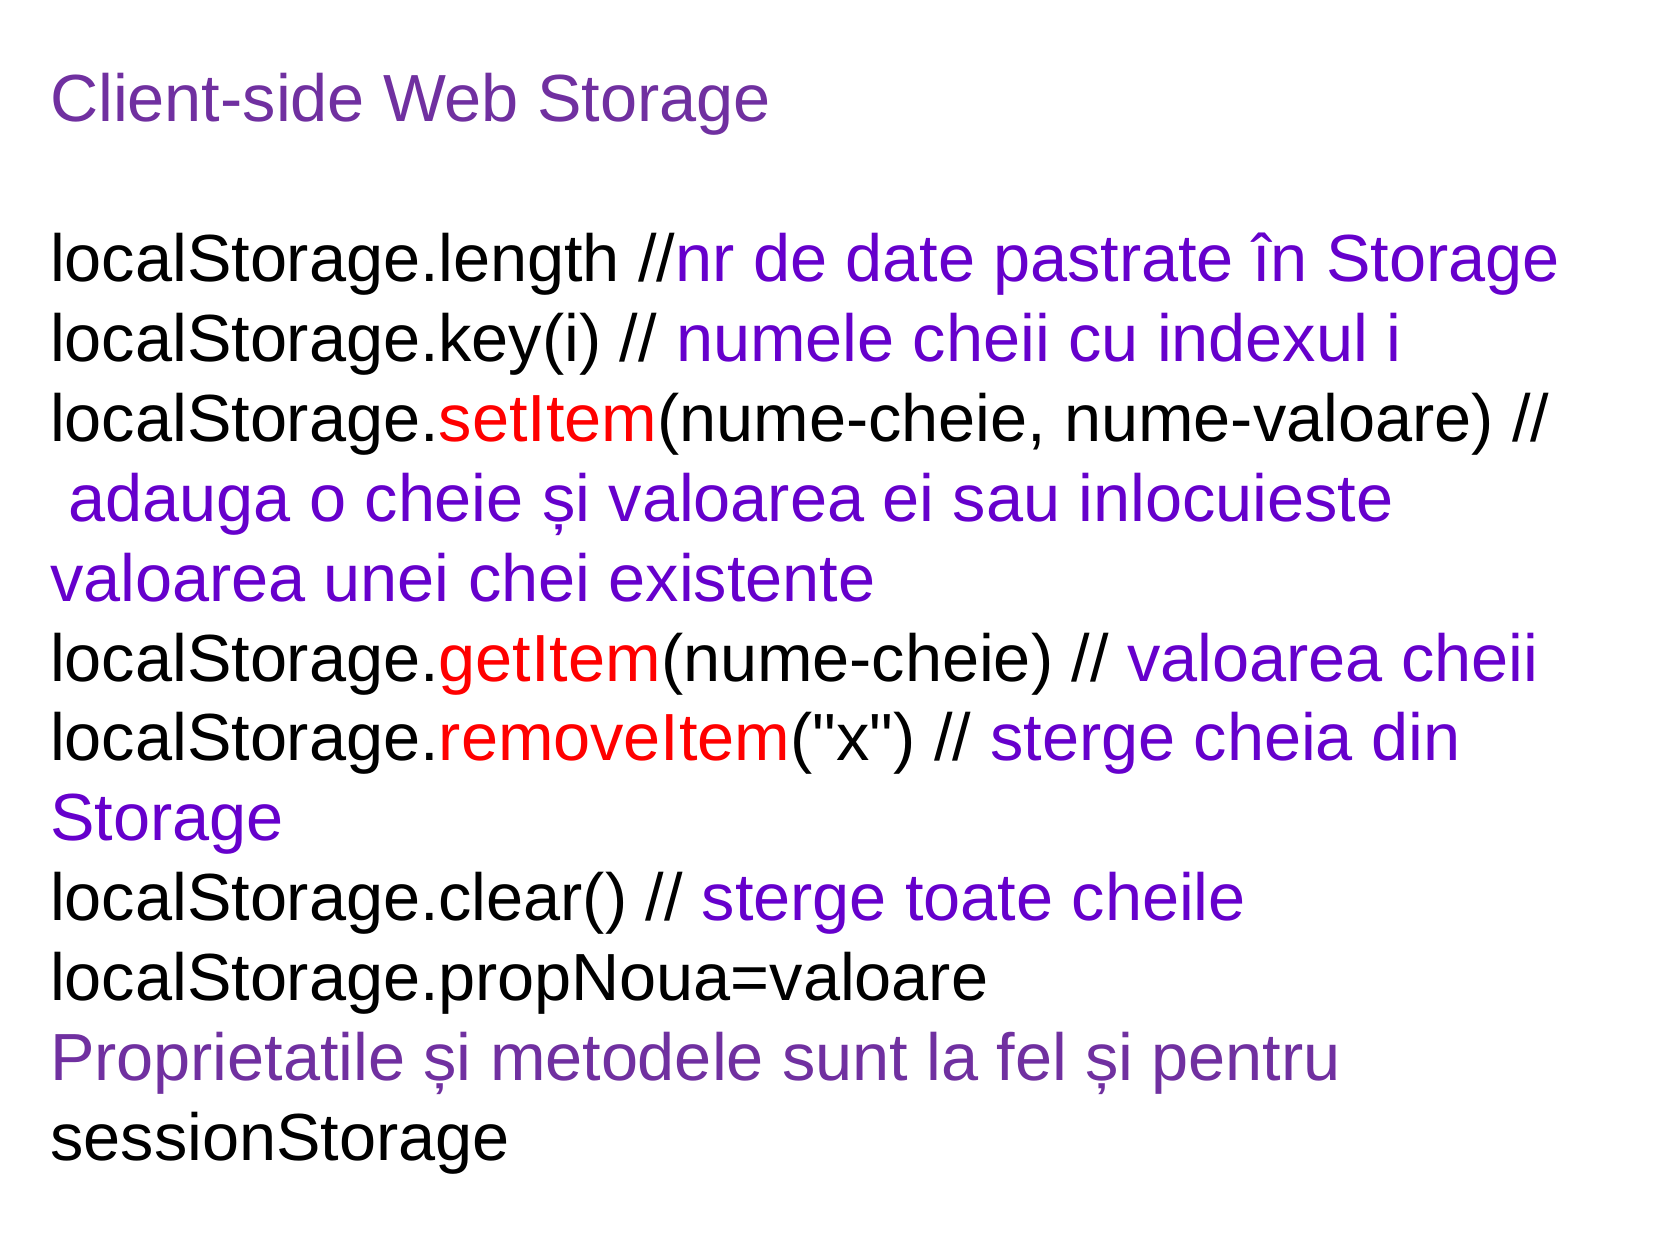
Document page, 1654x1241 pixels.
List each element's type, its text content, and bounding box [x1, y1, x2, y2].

text_box Client-side Web Storage localStorage.length //nr de date pastrate în Storage localStorage.key(i) // numele cheii cu indexul i localStorage.setItem(nume-cheie, nume-valoare) // adauga o cheie și valoarea ei sau inlocuieste valoarea unei chei existente localStorage.getItem(nume-cheie) // valoarea cheii localStorage.removeItem("x") // sterge cheia din Storage localStorage.clear() // sterge toate cheile localStorage.propNoua=valoare Proprietatile și metodele sunt la fel și pentru sessionStorage [35, 47, 1627, 1232]
